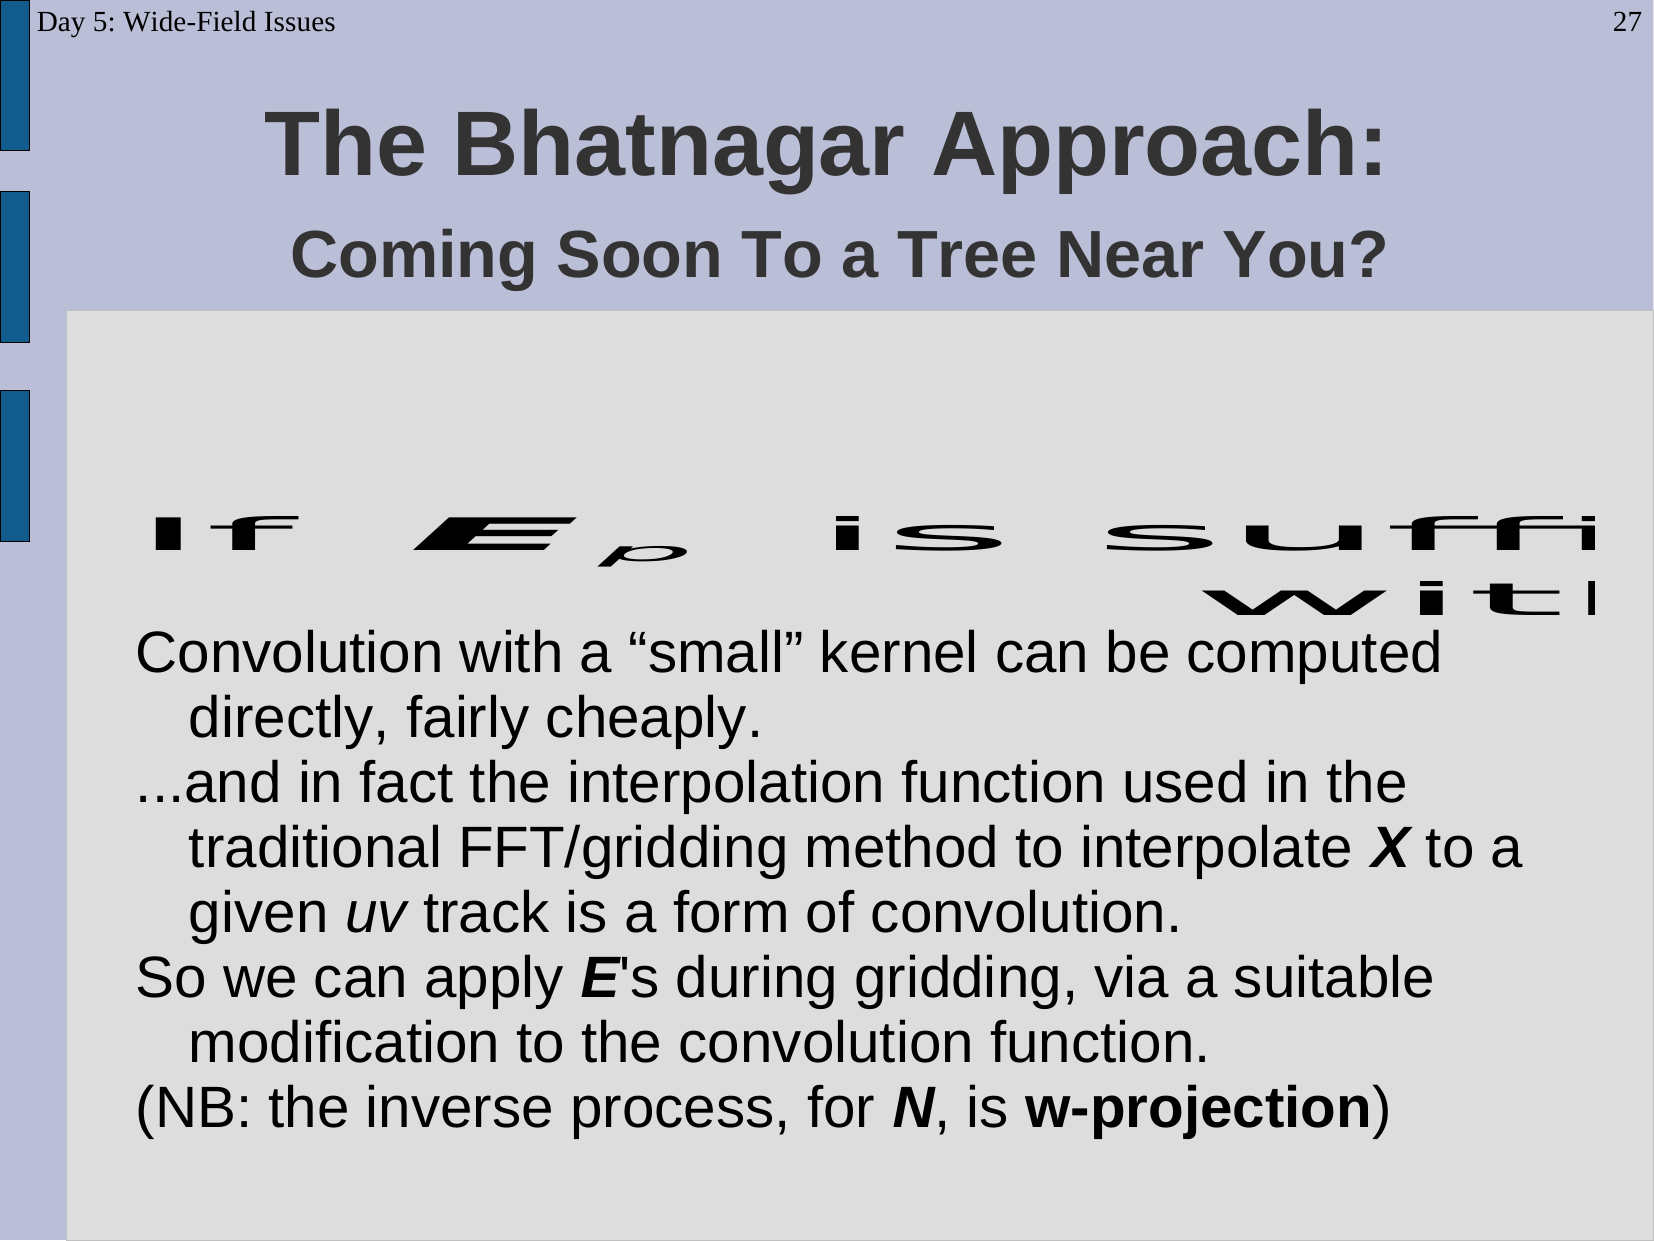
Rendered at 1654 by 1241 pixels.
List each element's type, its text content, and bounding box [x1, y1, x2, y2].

title The Bhatnagar Approach: Coming Soon To a Tree Near You? [121, 76, 1534, 313]
list Convolution with a “small” kernel can be computed directly, fairly cheaply. ...and in fact the interpolation function used in the traditional FFT/gridding method to interpolate X to a given uv track is a form of convolution. So we can apply E's during gridding, via a suitable modification to the convolution function. (NB: the inverse process, for N, is w-projection) [118, 620, 1531, 1241]
chart [99, 354, 1595, 620]
